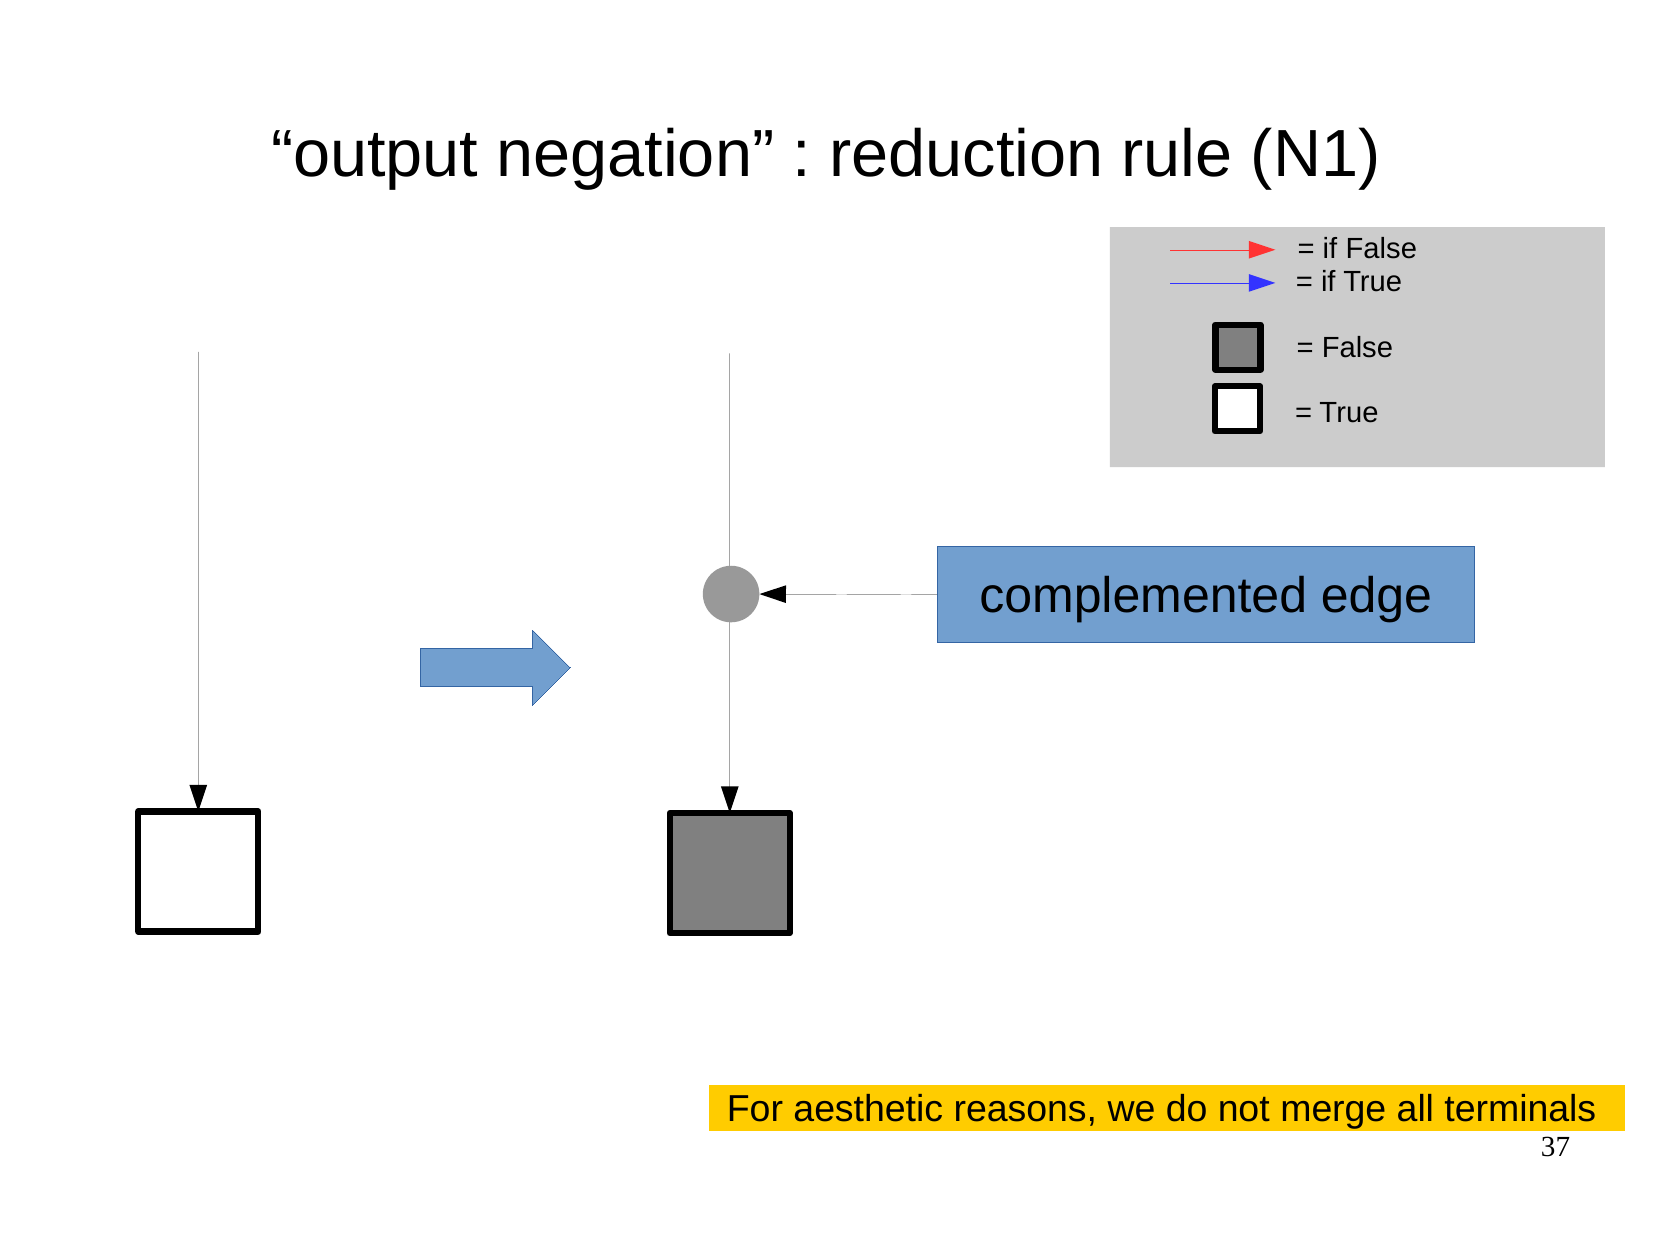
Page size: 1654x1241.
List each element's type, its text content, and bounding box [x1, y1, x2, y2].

text_box [420, 630, 571, 706]
text_box [702, 565, 760, 623]
text_box [1215, 386, 1261, 432]
text_box For aesthetic reasons, we do not merge all terminals [709, 1085, 1625, 1131]
text_box = if False = if True = False = True [1109, 227, 1605, 468]
text_box complemented edge [937, 546, 1475, 643]
text_box [1215, 324, 1261, 370]
text_box [669, 813, 790, 934]
text_box [138, 811, 259, 932]
title “output negation” : reduction rule (N1) [82, 49, 1571, 257]
